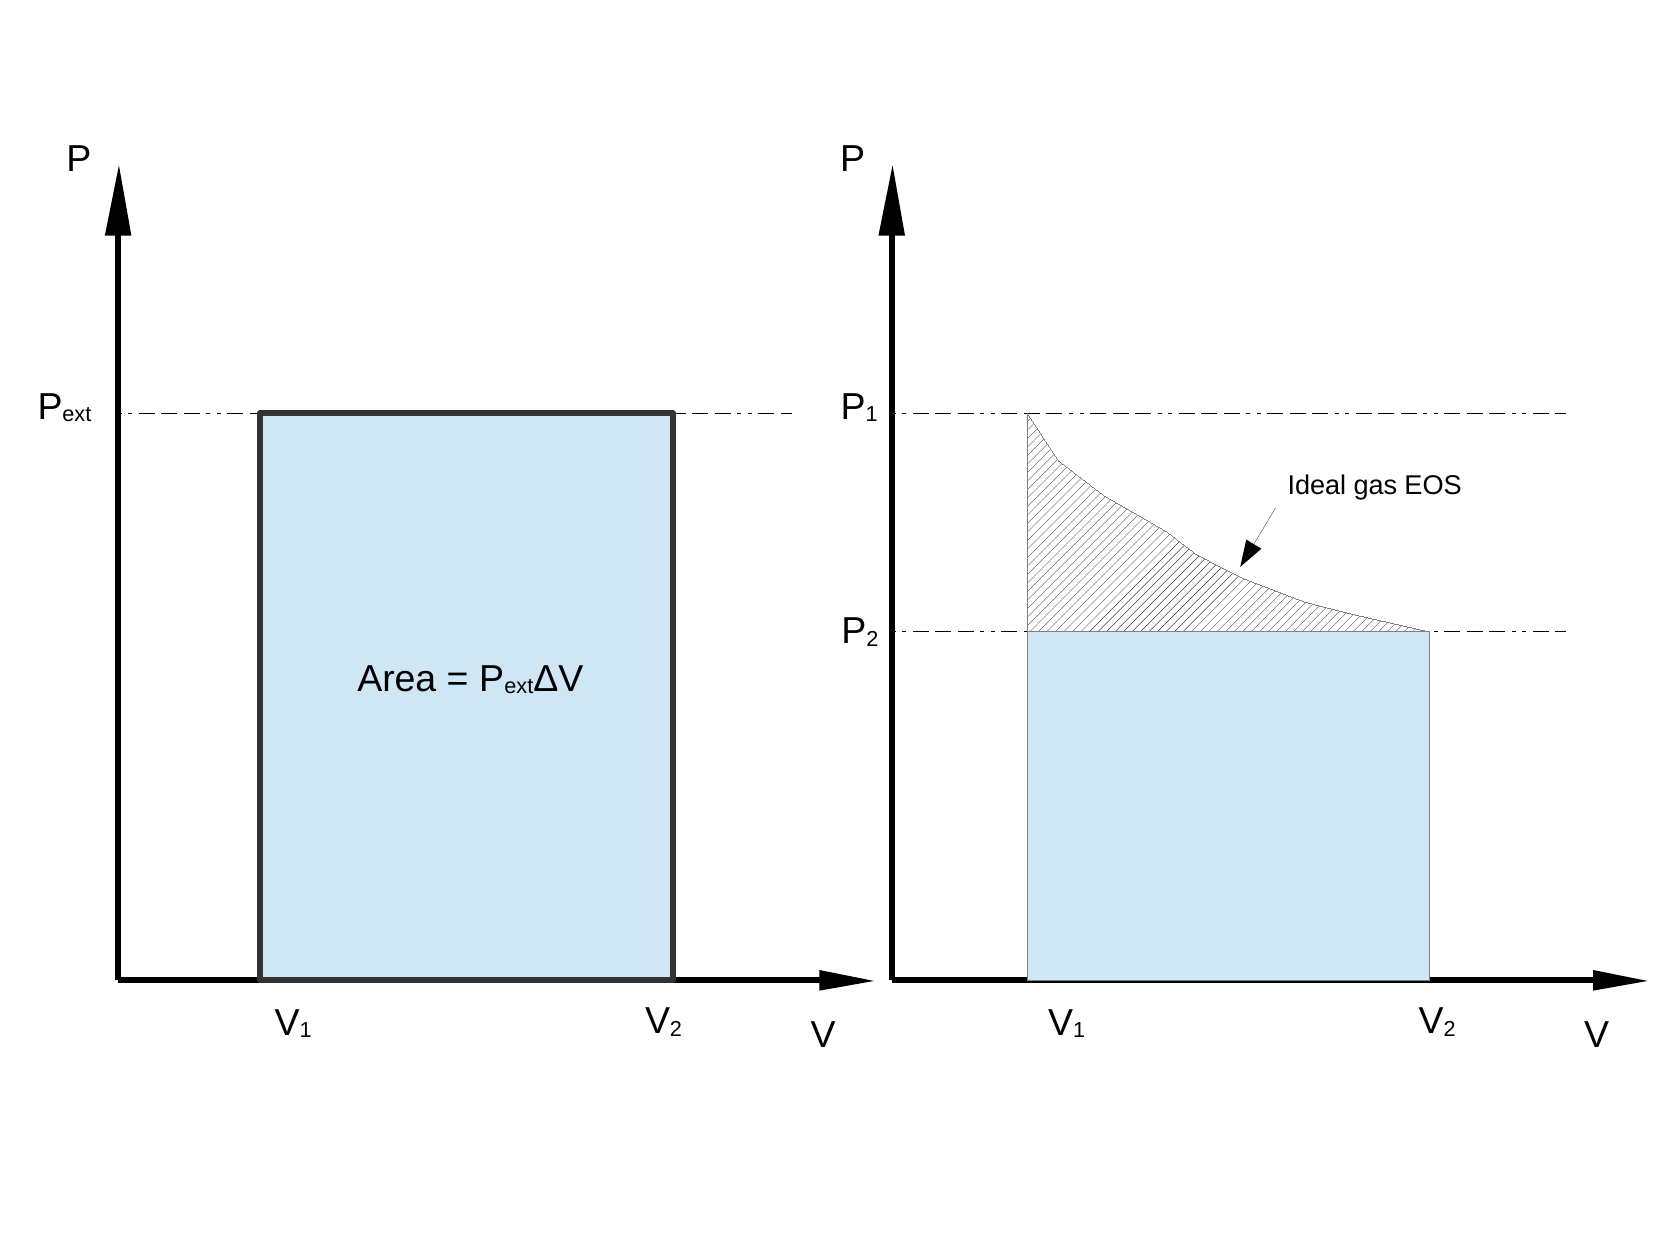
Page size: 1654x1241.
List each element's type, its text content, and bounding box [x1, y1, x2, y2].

text_box [1027, 413, 1430, 981]
text_box V1 [1033, 993, 1101, 1063]
text_box V [1569, 1006, 1625, 1063]
text_box Ideal gas EOS [1272, 462, 1477, 508]
text_box [259, 413, 674, 981]
text_box P2 [826, 602, 894, 672]
text_box P1 [825, 377, 893, 448]
text_box Area = PextΔV [342, 649, 599, 719]
text_box V [795, 1006, 851, 1063]
text_box P [51, 129, 107, 187]
text_box P [825, 129, 880, 187]
text_box Pext [22, 377, 107, 448]
text_box V1 [259, 993, 327, 1063]
text_box V2 [630, 992, 697, 1062]
text_box V2 [1403, 992, 1471, 1062]
